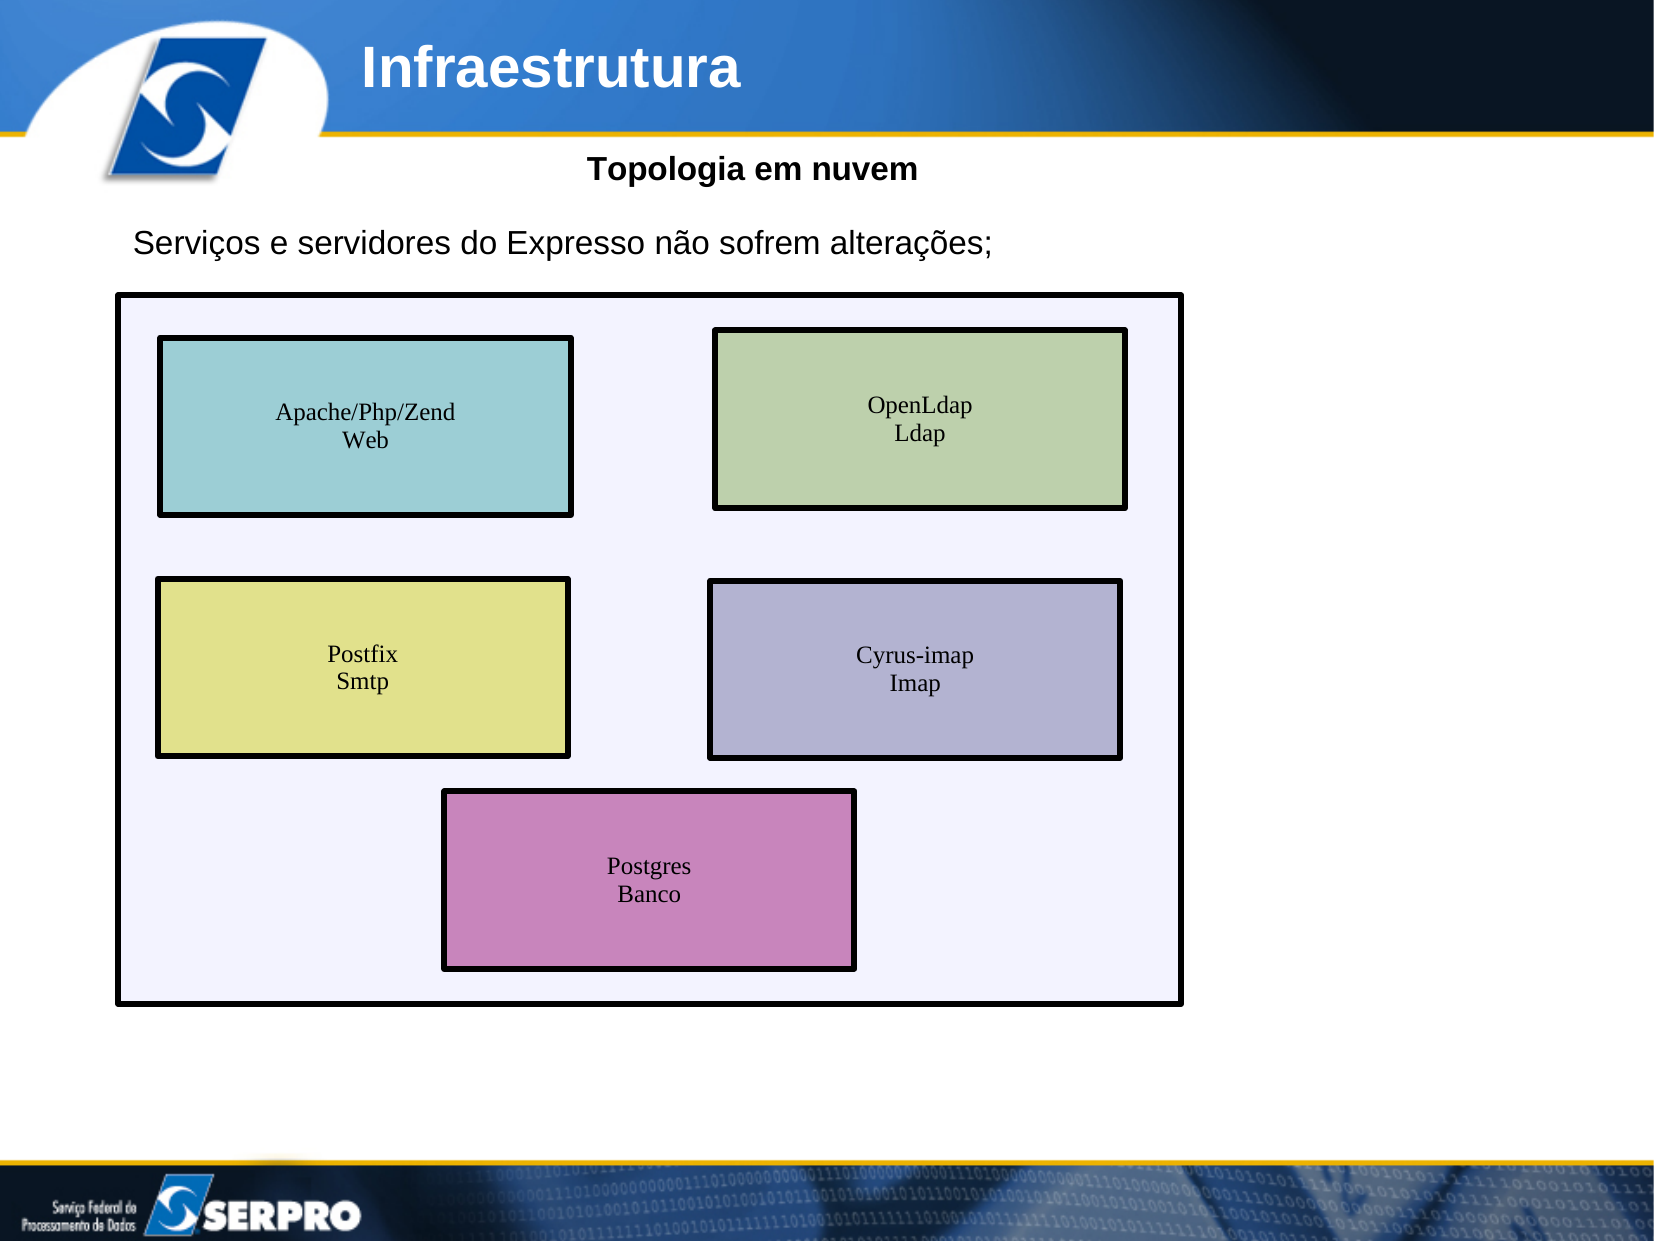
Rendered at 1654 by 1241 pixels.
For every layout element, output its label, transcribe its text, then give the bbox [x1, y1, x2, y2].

text_box Apache/Php/Zend Web [160, 337, 571, 515]
text_box Postfix Smtp [157, 578, 568, 757]
picture [0, 0, 1654, 1241]
text_box Cyrus-imap Imap [710, 580, 1121, 758]
title Infraestrutura [361, 32, 1603, 102]
text_box [118, 295, 1182, 1004]
text_box Postgres Banco [444, 791, 855, 969]
text_box Topologia em nuvem Serviços e servidores do Expresso não sofrem alterações; [118, 142, 1388, 325]
text_box OpenLdap Ldap [715, 330, 1125, 509]
